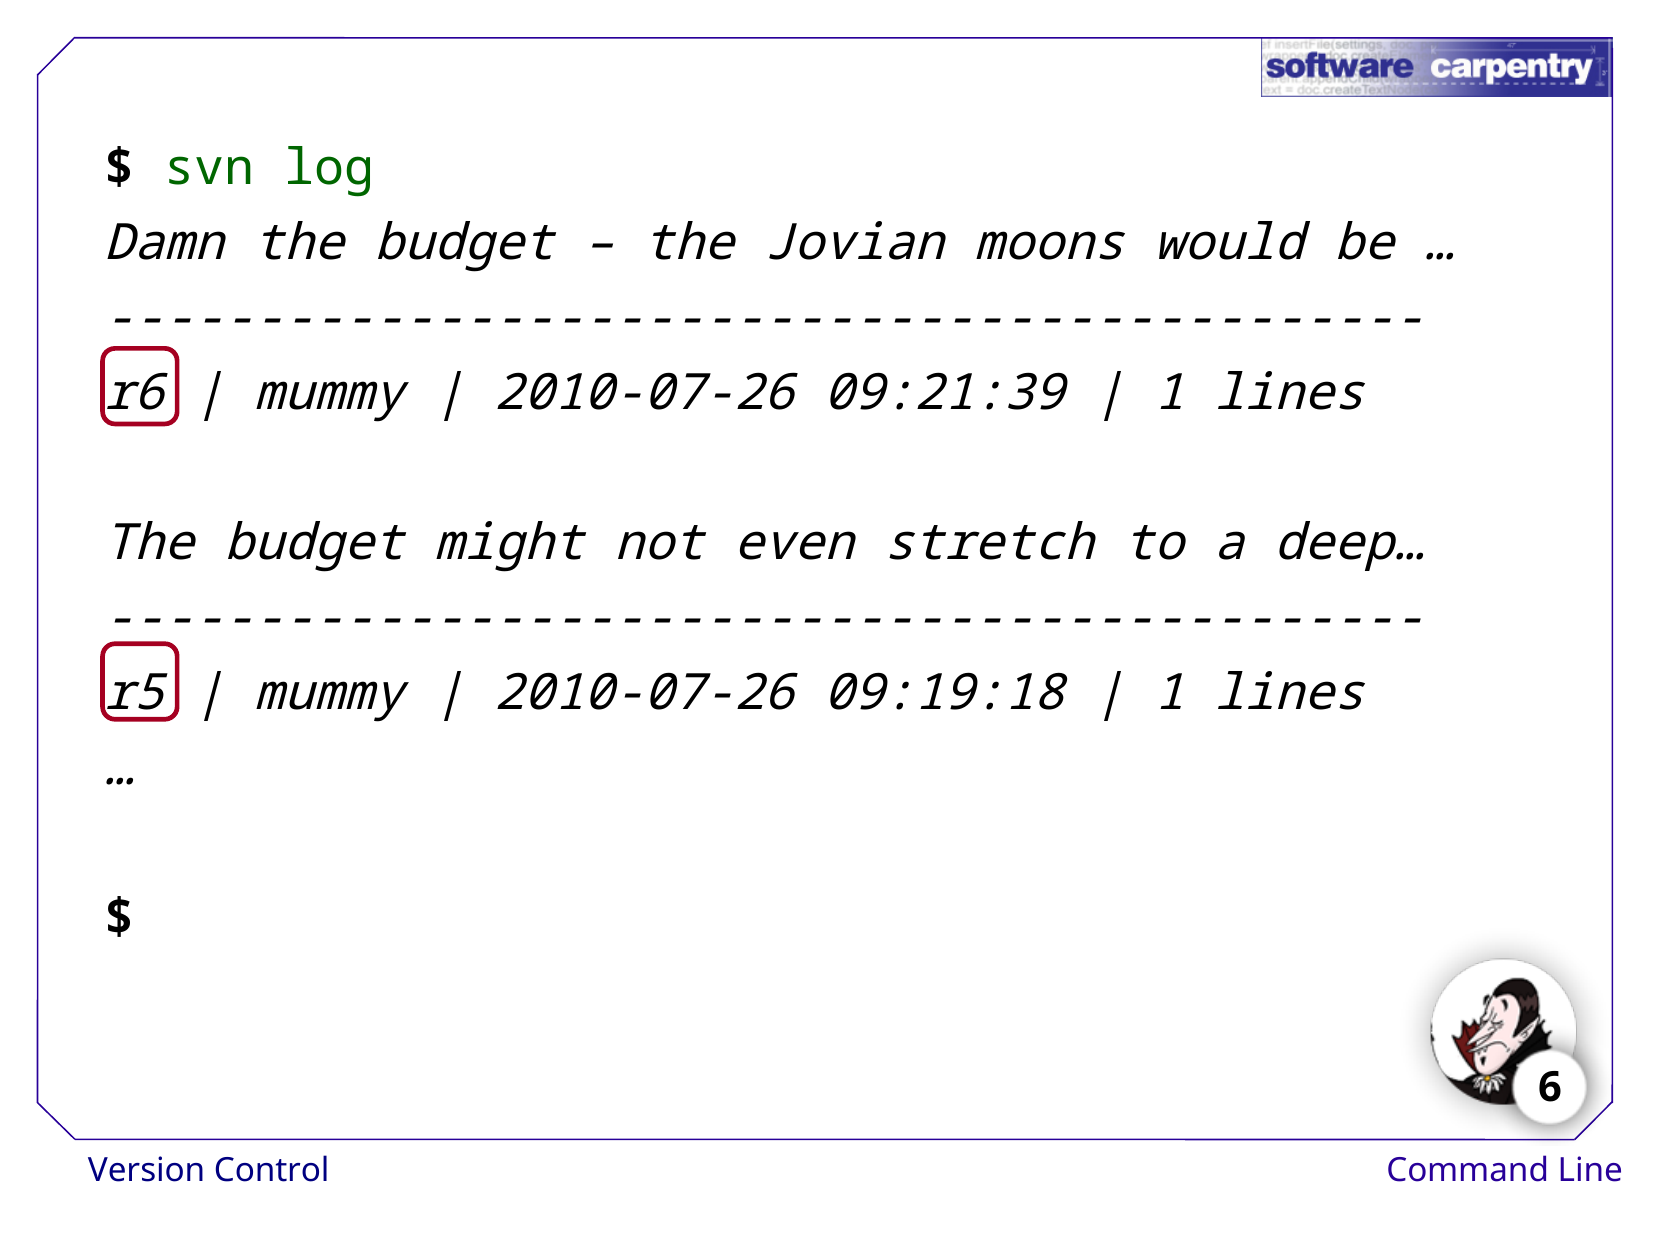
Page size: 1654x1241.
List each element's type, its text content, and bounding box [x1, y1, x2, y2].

picture [1261, 39, 1613, 97]
picture [1393, 926, 1618, 1146]
text_box $ svn log Damn the budget – the Jovian moons would be … -------------------------------------------- r6 | mummy | 2010-07-26 09:21:39 | 1 lines The budget might not even stretch to a deep… -------------------------------------------- r5 | mummy | 2010-07-26 09:19:18 | 1 lines … $ [89, 112, 1572, 1036]
text_box 6 [1505, 1057, 1595, 1119]
